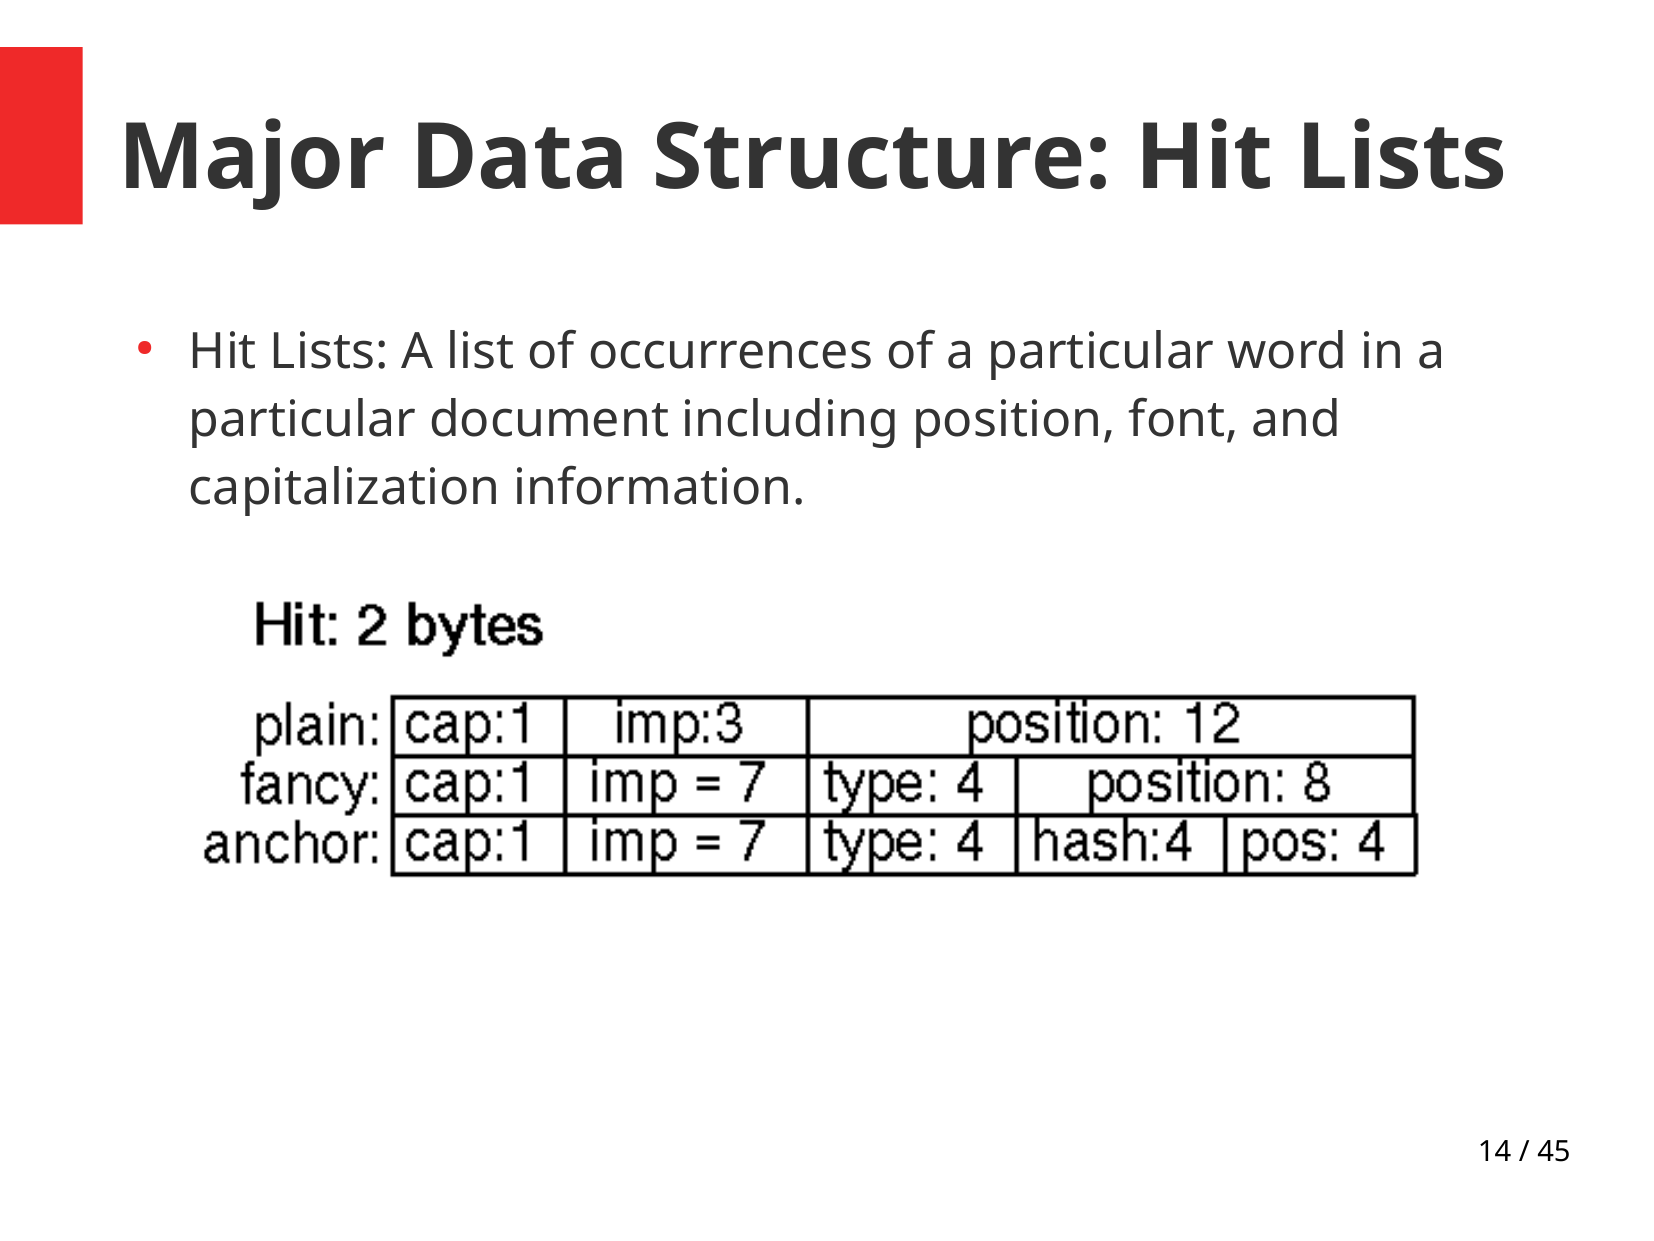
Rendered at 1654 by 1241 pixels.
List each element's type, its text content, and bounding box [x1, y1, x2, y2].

chart [187, 589, 1471, 901]
title Major Data Structure: Hit Lists [118, 28, 1571, 278]
list Hit Lists: A list of occurrences of a particular word in a particular document including position, font, and capitalization information. [118, 315, 1536, 1198]
